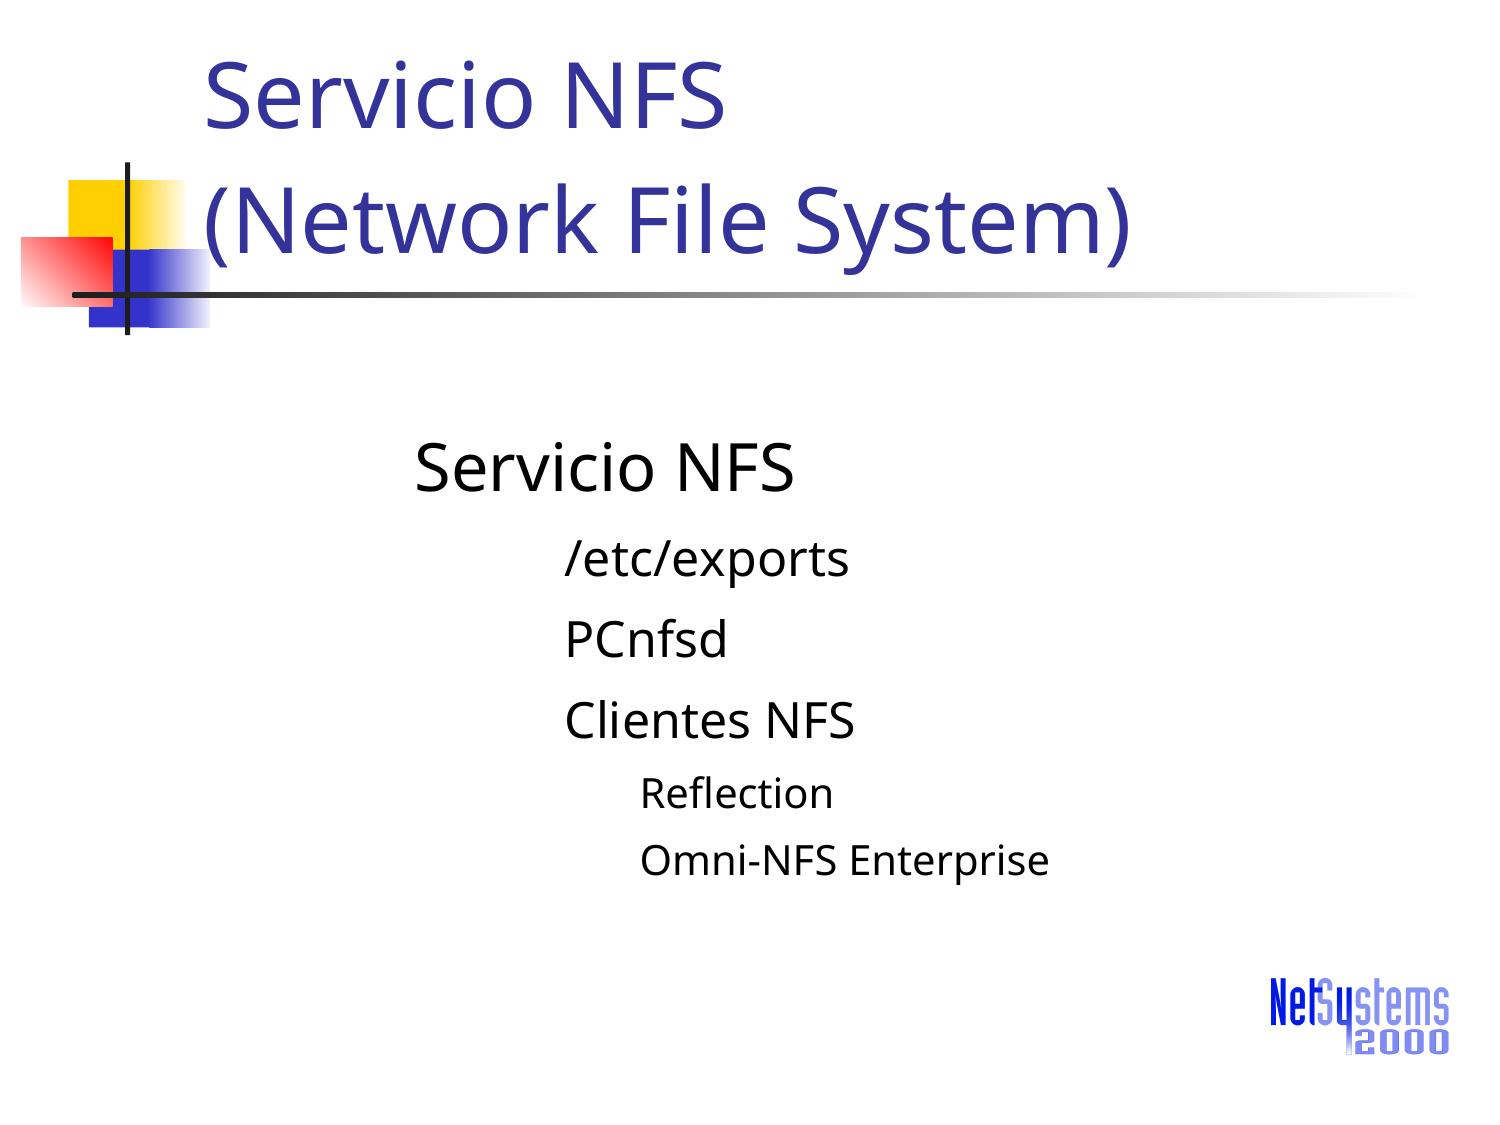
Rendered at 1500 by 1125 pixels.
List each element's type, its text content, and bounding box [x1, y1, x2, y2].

picture [1262, 949, 1463, 1084]
list Servicio NFS /etc/exports PCnfsd Clientes NFS Reflection Omni-NFS Enterprise [399, 412, 1213, 919]
title Servicio NFS (Network File System) [188, 53, 1468, 289]
